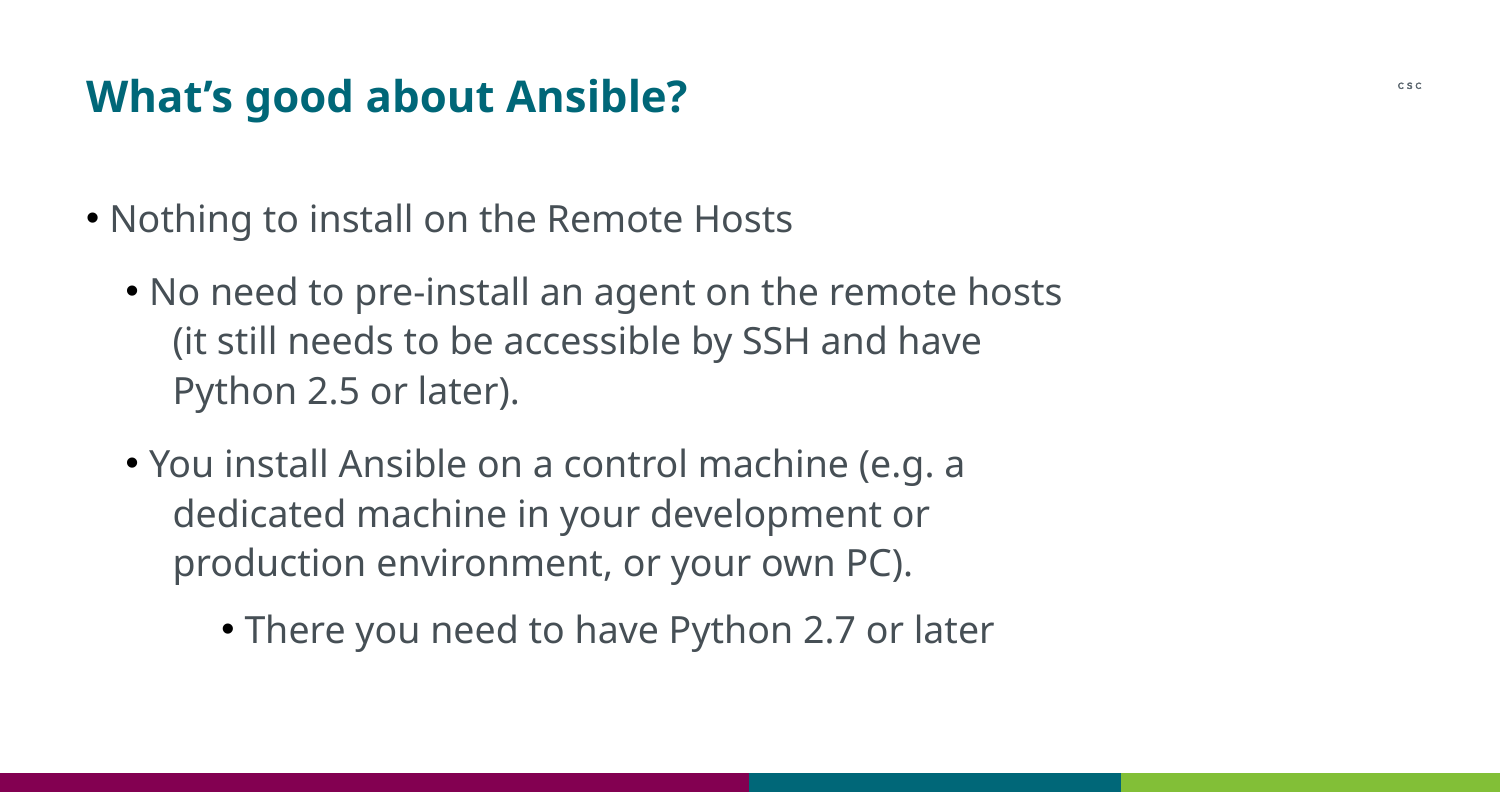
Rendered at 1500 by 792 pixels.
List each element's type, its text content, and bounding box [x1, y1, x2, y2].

title What’s good about Ansible? [75, 28, 1346, 161]
list Nothing to install on the Remote Hosts No need to pre-install an agent on the remote hosts (it still needs to be accessible by SSH and have Python 2.5 or later). You install Ansible on a control machine (e.g. a dedicated machine in your development or production environment, or your own PC). There you need to have Python 2.7 or later [75, 184, 1087, 708]
